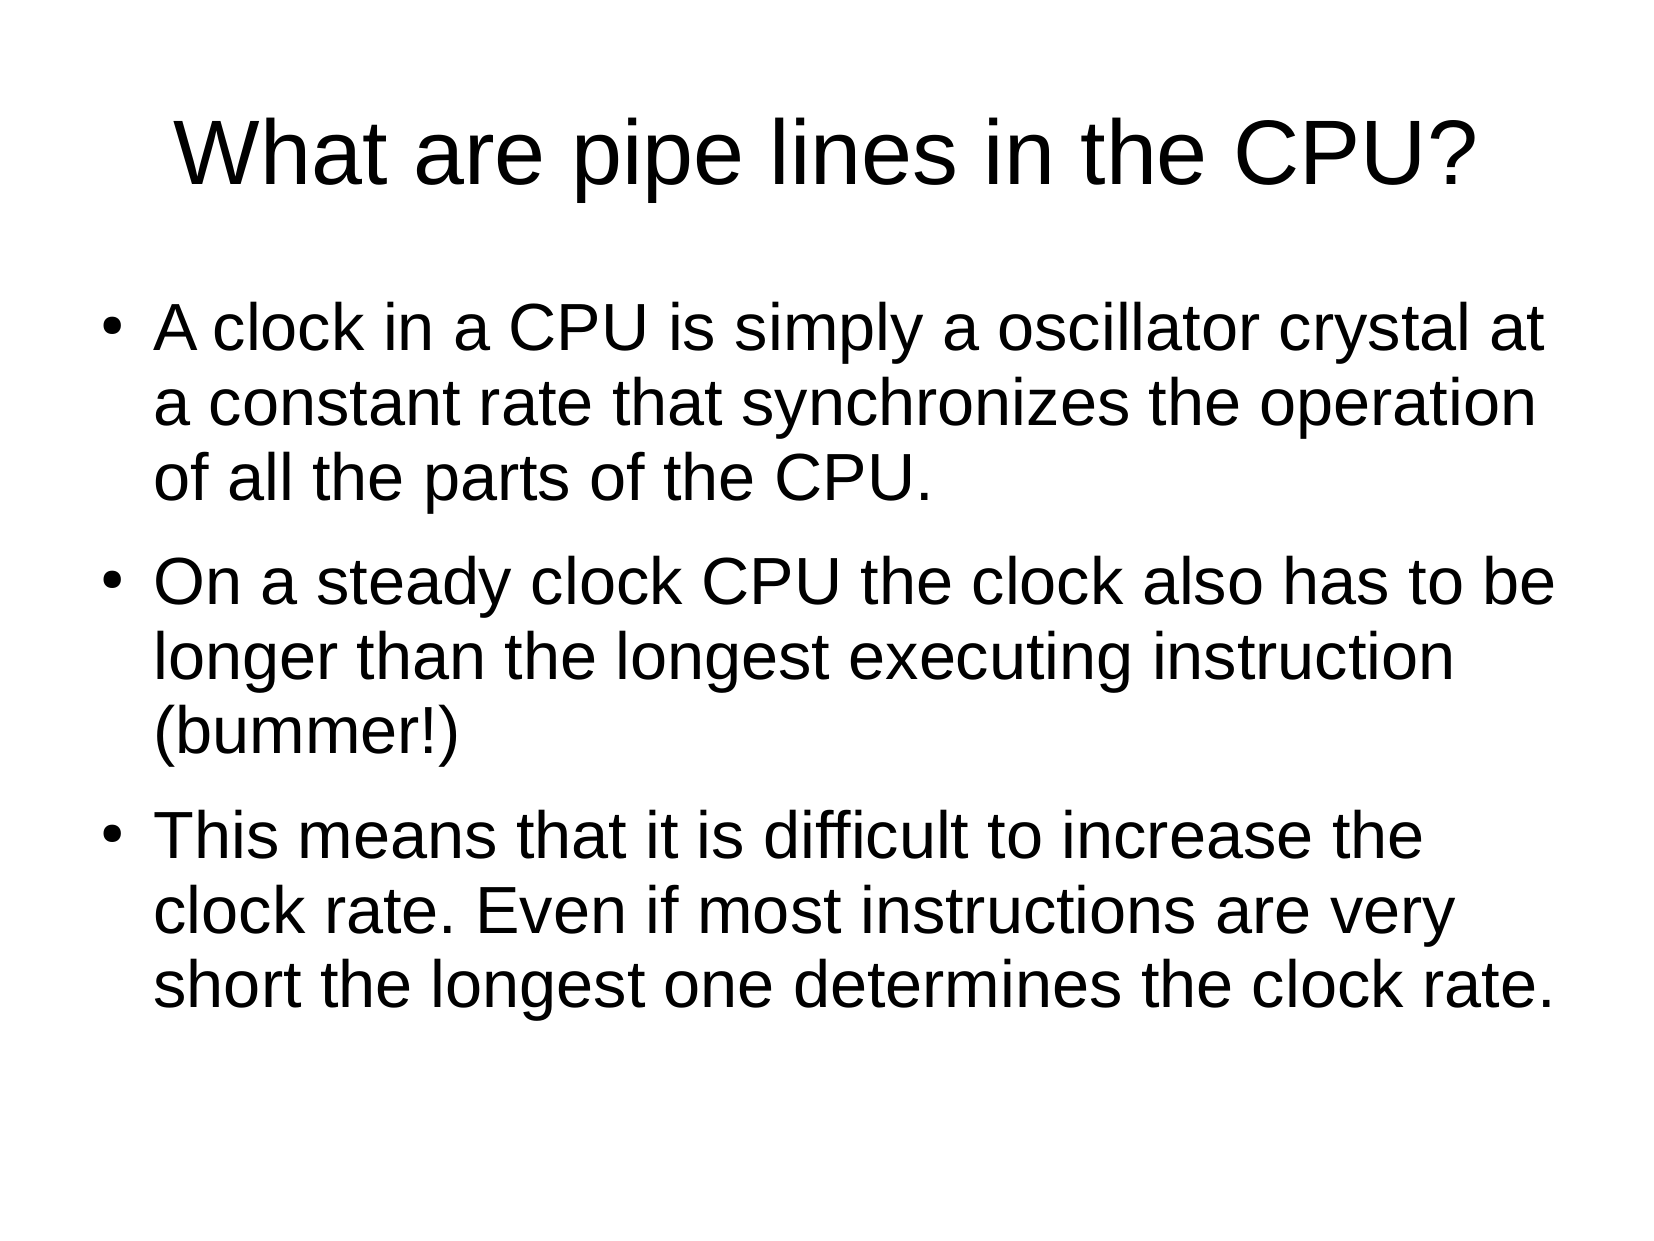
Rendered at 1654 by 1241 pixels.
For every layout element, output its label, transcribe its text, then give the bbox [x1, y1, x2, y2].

list A clock in a CPU is simply a oscillator crystal at a constant rate that synchronizes the operation of all the parts of the CPU. On a steady clock CPU the clock also has to be longer than the longest executing instruction (bummer!) This means that it is difficult to increase the clock rate. Even if most instructions are very short the longest one determines the clock rate. [82, 290, 1571, 1109]
title What are pipe lines in the CPU? [82, 49, 1571, 257]
